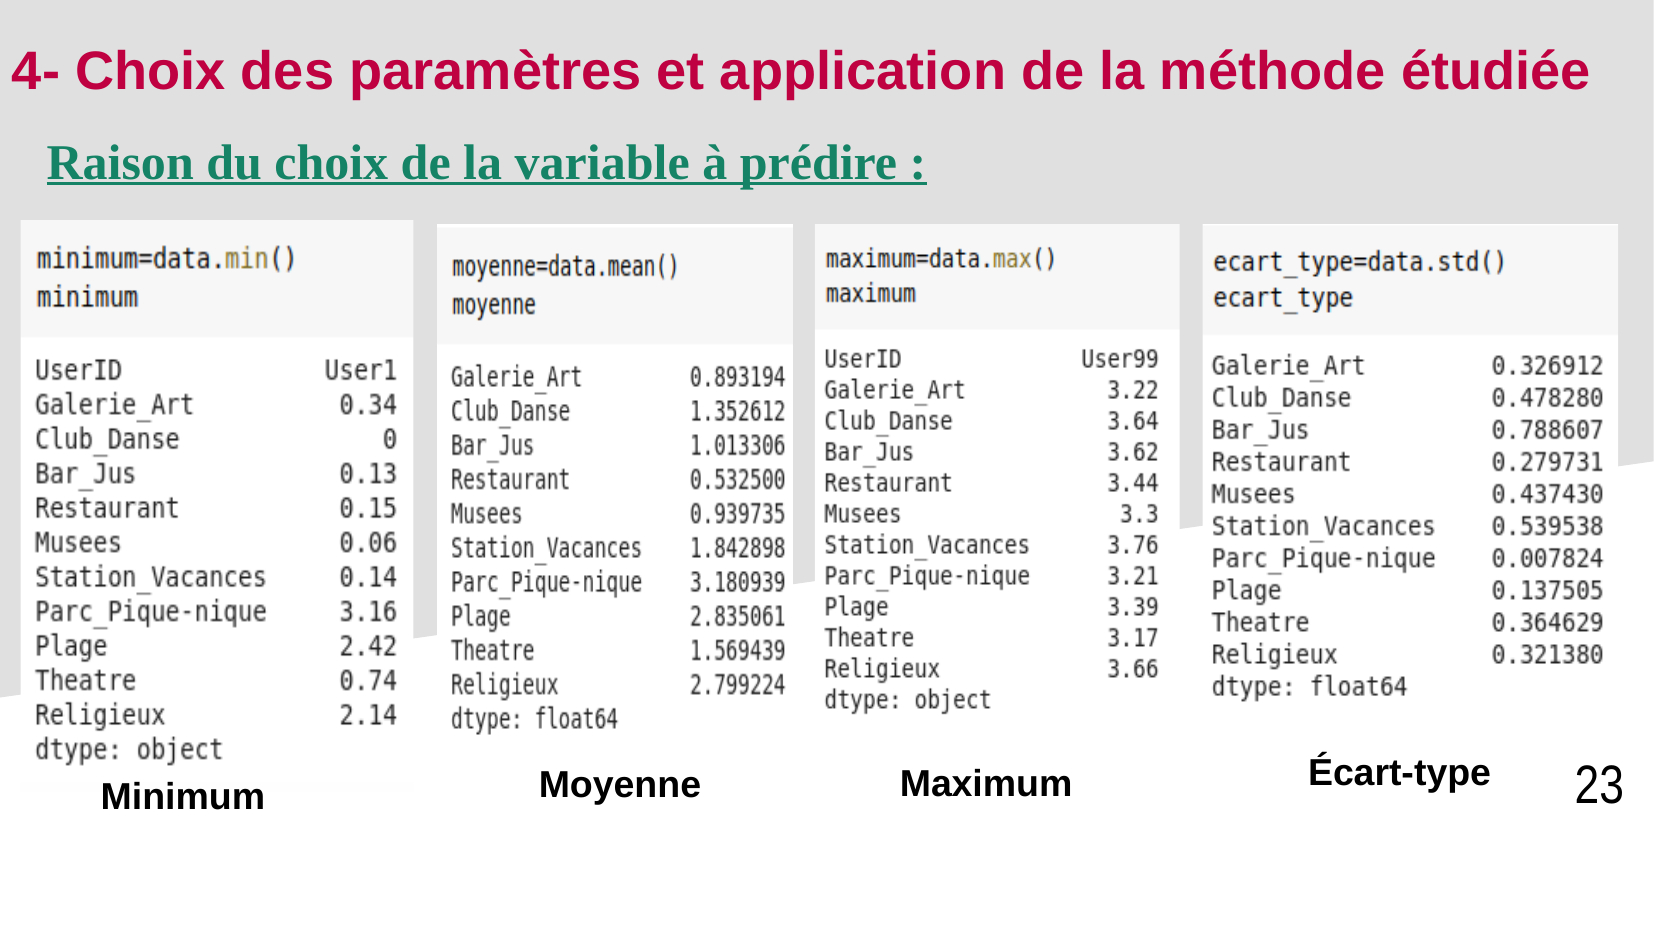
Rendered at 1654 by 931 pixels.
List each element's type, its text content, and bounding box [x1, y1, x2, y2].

picture [1202, 224, 1619, 709]
text_box Minimum [23, 767, 343, 825]
picture [20, 220, 414, 792]
text_box Écart-type [1240, 744, 1560, 801]
picture [814, 224, 1180, 727]
picture [437, 224, 793, 745]
text_box Moyenne [460, 755, 780, 813]
text_box Maximum [826, 754, 1146, 827]
title 4- Choix des paramètres et application de la méthode étudiée [11, 11, 1595, 130]
text_box Raison du choix de la variable à prédire : [46, 126, 1618, 190]
